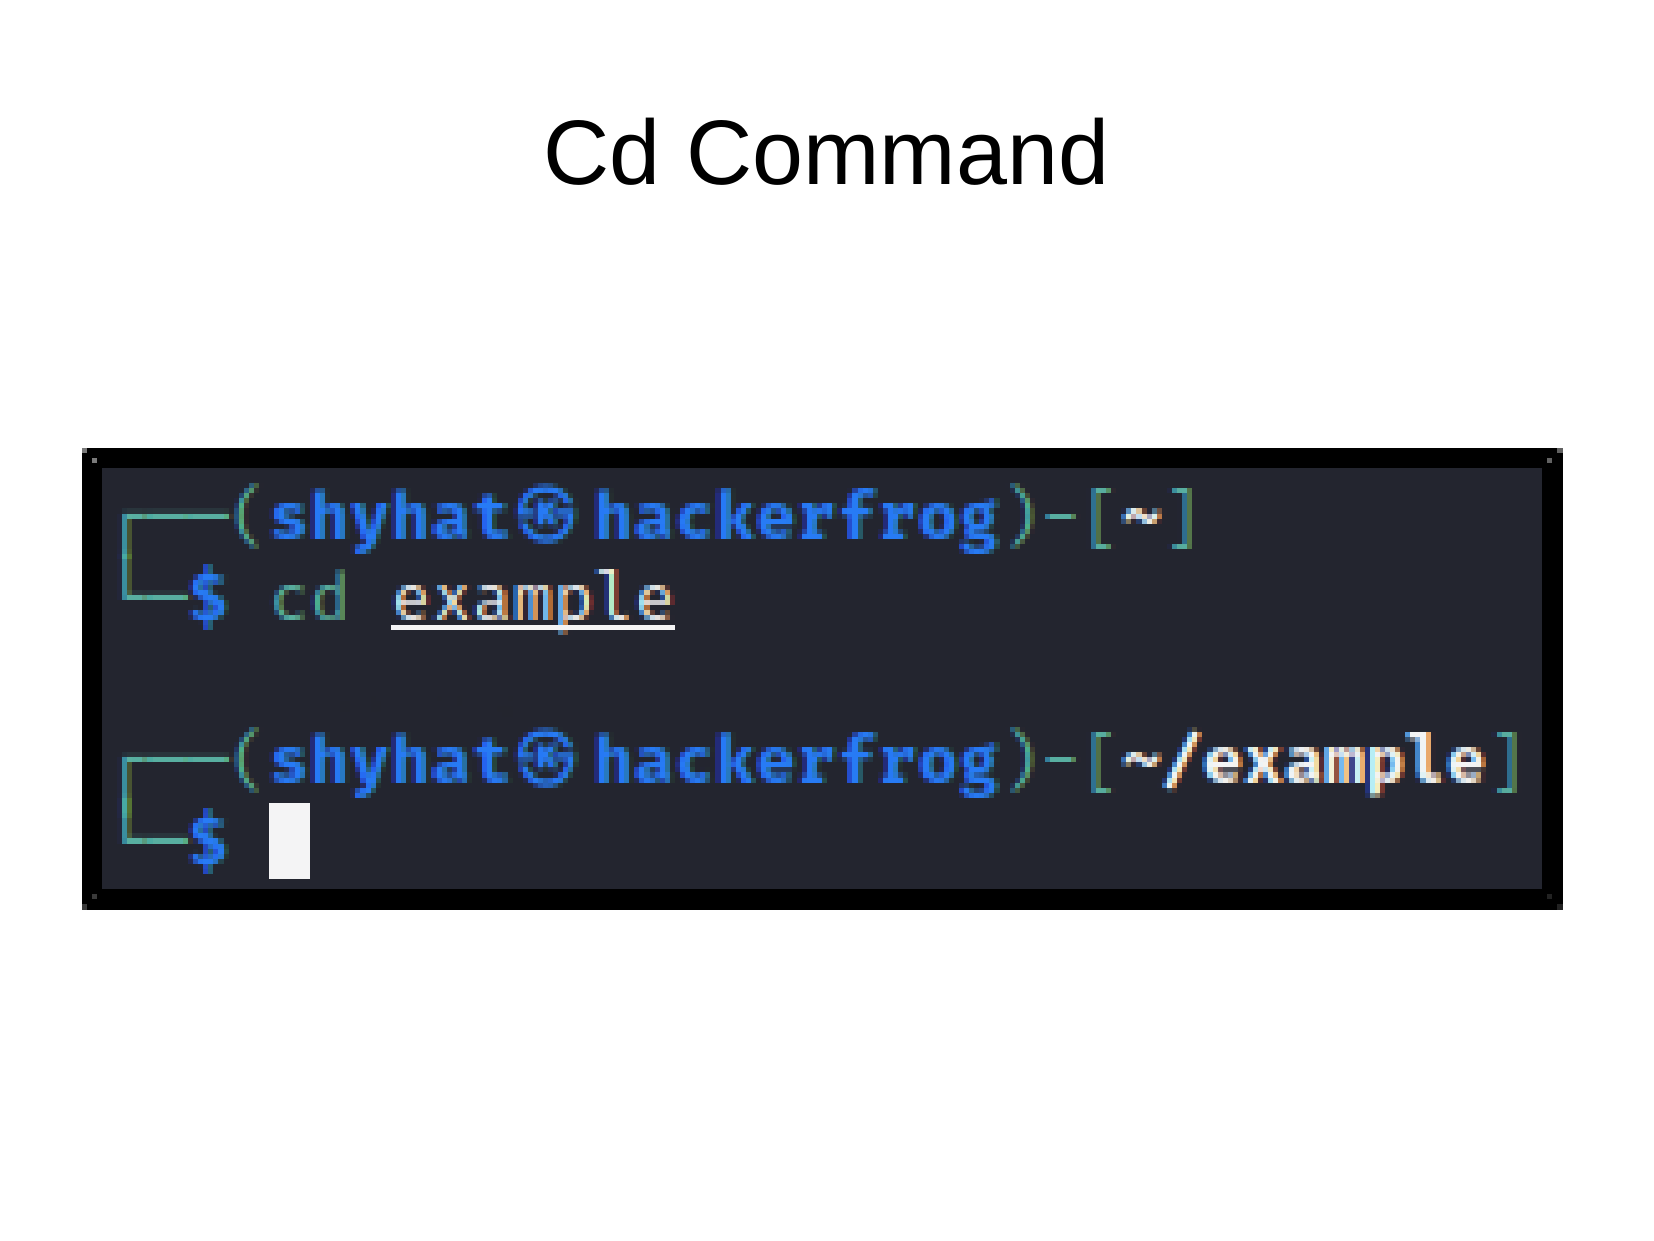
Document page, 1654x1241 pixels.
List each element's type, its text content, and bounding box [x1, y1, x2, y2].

title Cd Command [82, 49, 1571, 257]
picture [82, 448, 1563, 910]
